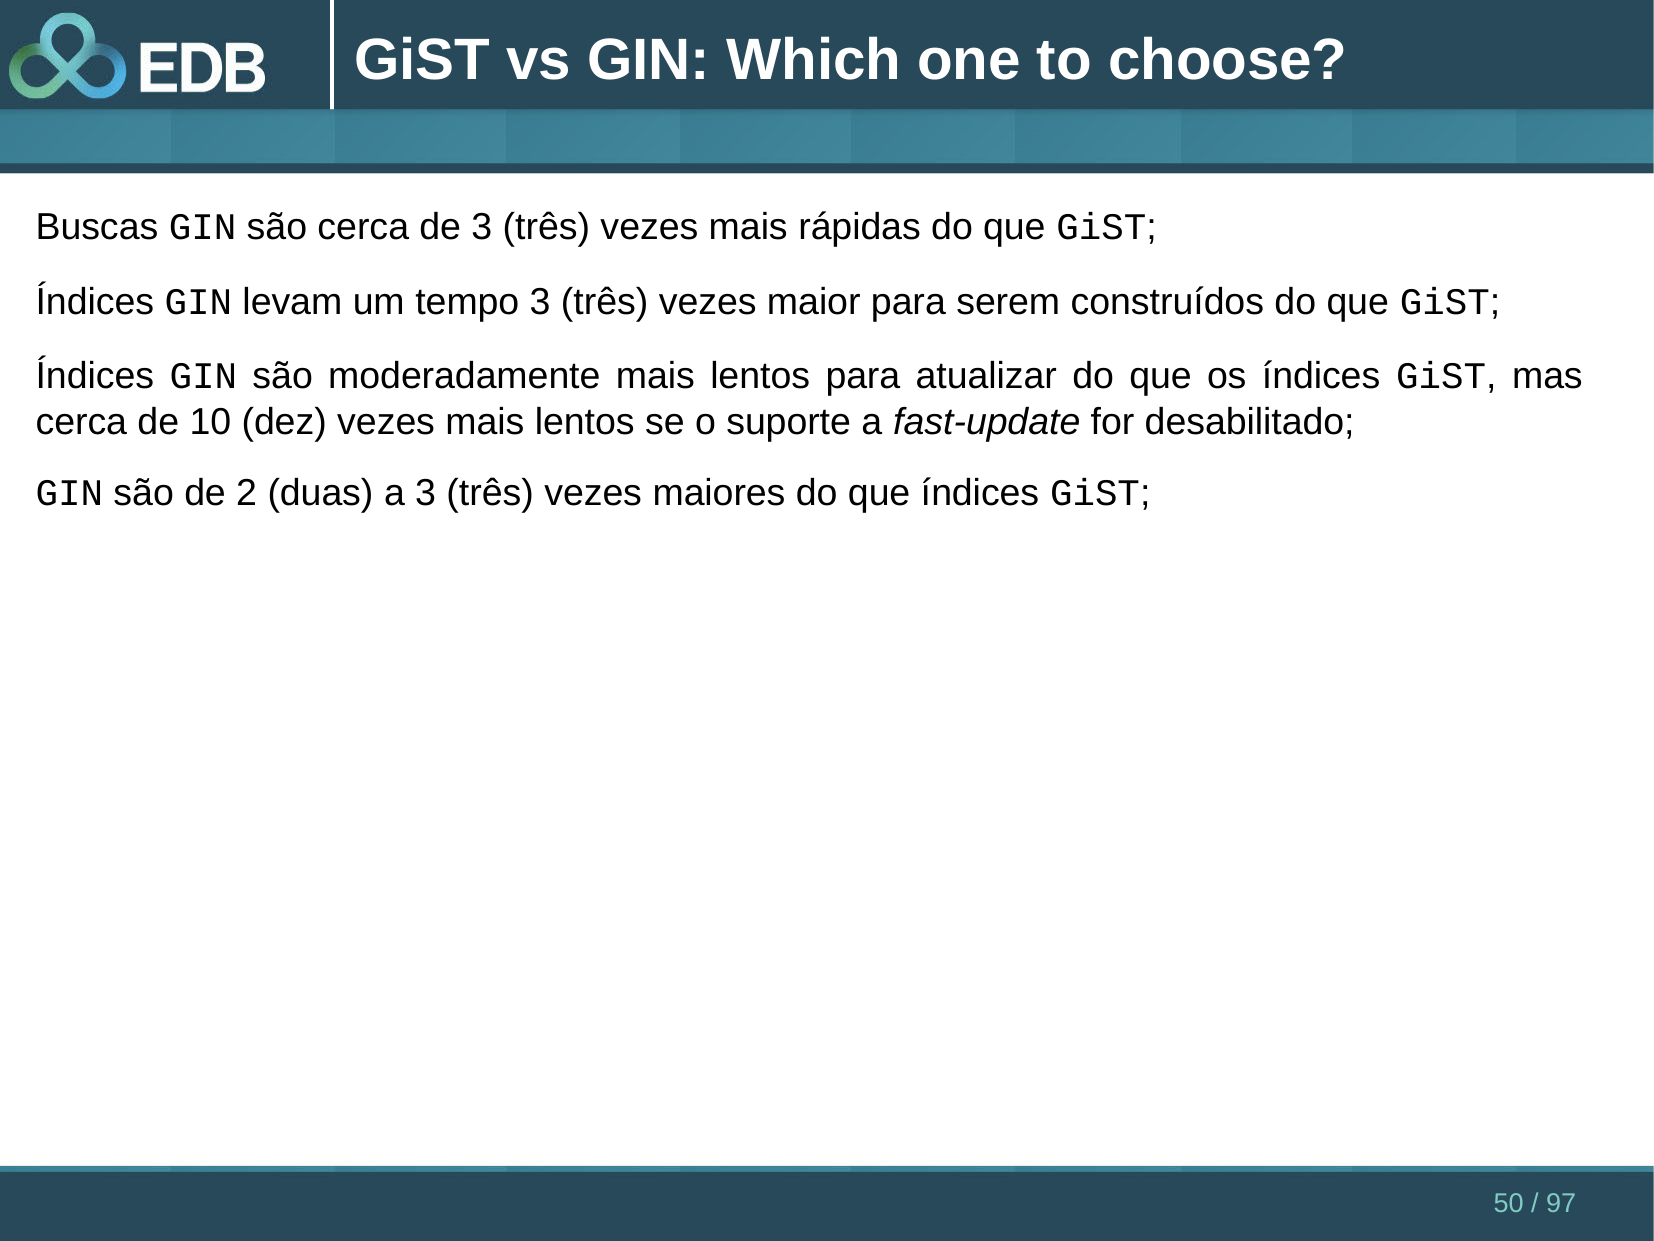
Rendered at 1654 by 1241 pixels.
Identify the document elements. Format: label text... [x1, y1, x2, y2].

picture [0, 0, 1654, 1241]
list Buscas GIN são cerca de 3 (três) vezes mais rápidas do que GiST; Índices GIN levam um tempo 3 (três) vezes maior para serem construídos do que GiST; Índices GIN são moderadamente mais lentos para atualizar do que os índices GiST, mas cerca de 10 (dez) vezes mais lentos se o suporte a fast-update for desabilitado; GIN são de 2 (duas) a 3 (três) vezes maiores do que índices GiST; [35, 205, 1583, 526]
title GiST vs GIN: Which one to choose? [354, 0, 1625, 125]
